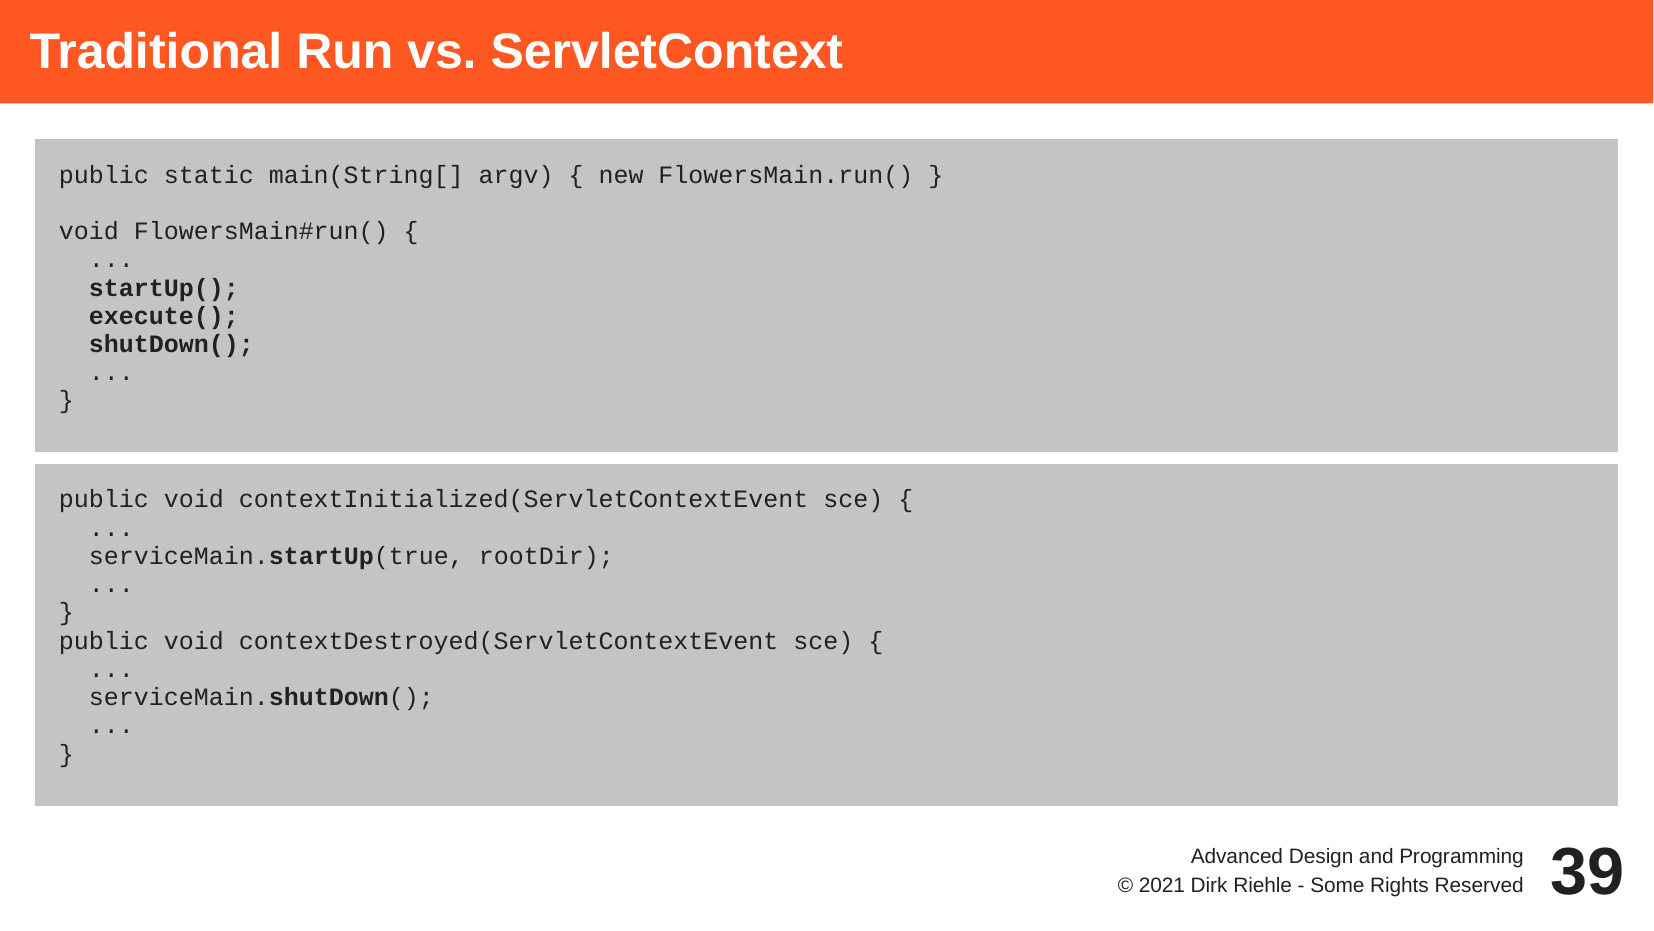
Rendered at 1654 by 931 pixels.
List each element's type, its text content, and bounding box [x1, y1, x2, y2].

title Traditional Run vs. ServletContext [0, 0, 1654, 104]
list public static main(String[] argv) { new FlowersMain.run() } void FlowersMain#run() { ... startUp(); execute(); shutDown(); ... } [29, 132, 1625, 452]
list public void contextInitialized(ServletContextEvent sce) { ... serviceMain.startUp(true, rootDir); ... } public void contextDestroyed(ServletContextEvent sce) { ... serviceMain.shutDown(); ... } [29, 457, 1625, 813]
